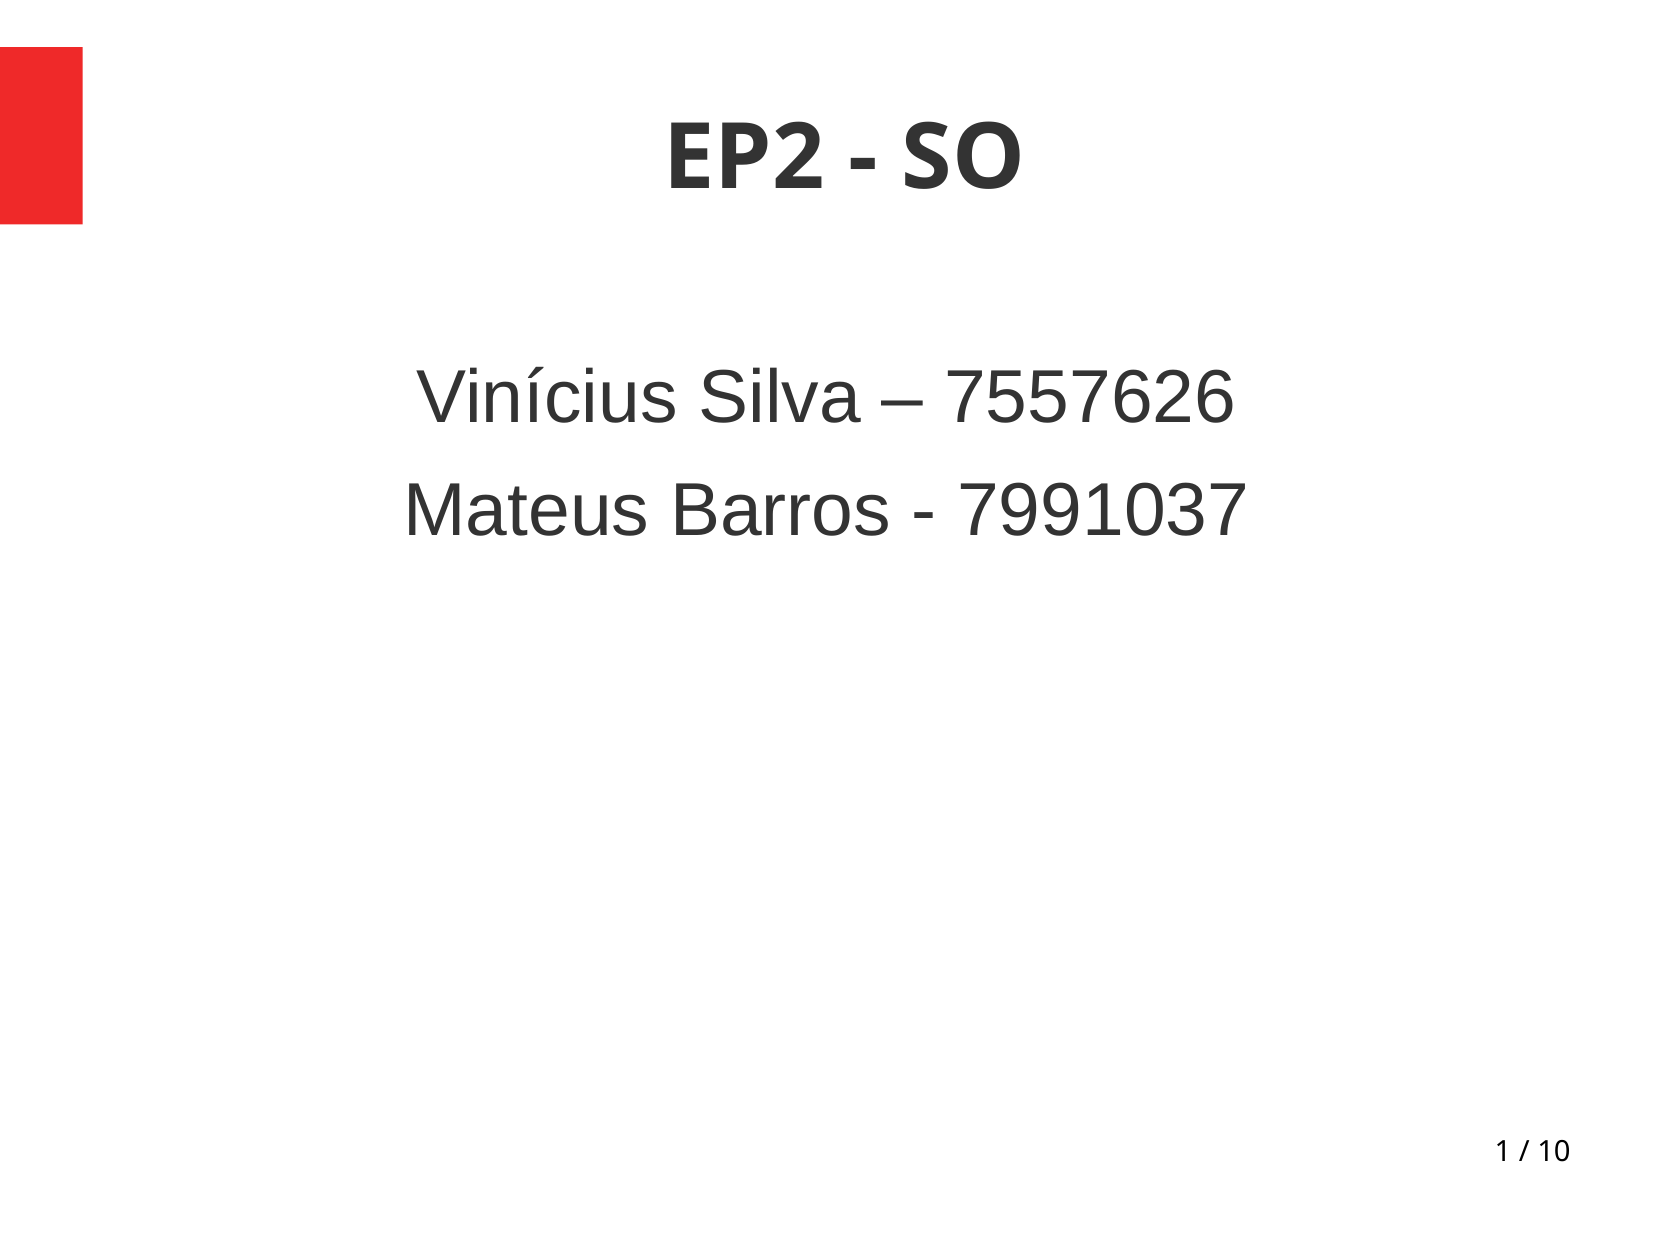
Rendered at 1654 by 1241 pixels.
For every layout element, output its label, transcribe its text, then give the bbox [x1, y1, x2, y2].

title EP2 - SO [118, 49, 1571, 257]
list Vinícius Silva – 7557626 Mateus Barros - 7991037 [118, 354, 1536, 1074]
